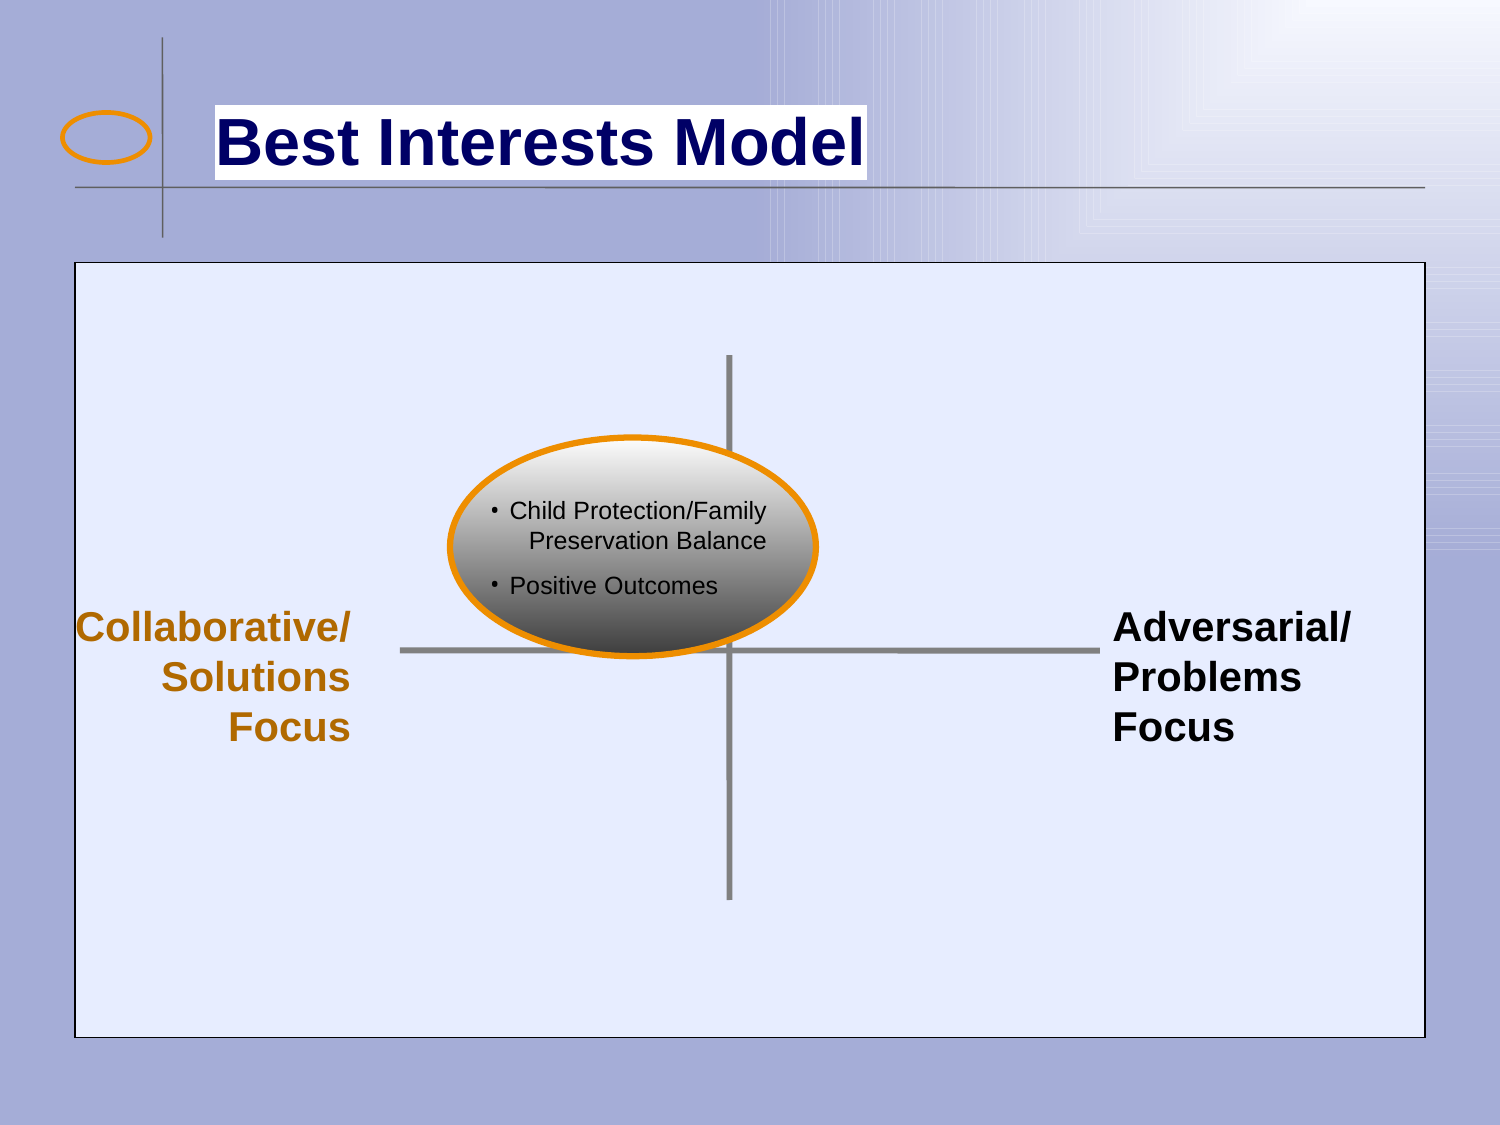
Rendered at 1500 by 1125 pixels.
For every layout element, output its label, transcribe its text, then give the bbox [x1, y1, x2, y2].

text_box Child Protection/Family Preservation Balance Positive Outcomes [475, 487, 795, 608]
text_box Collaborative/ Solutions Focus [75, 600, 388, 750]
text_box Adversarial/ Problems Focus [1112, 600, 1425, 750]
text_box [75, 262, 1425, 1037]
title Best Interests Model [200, 45, 1426, 233]
